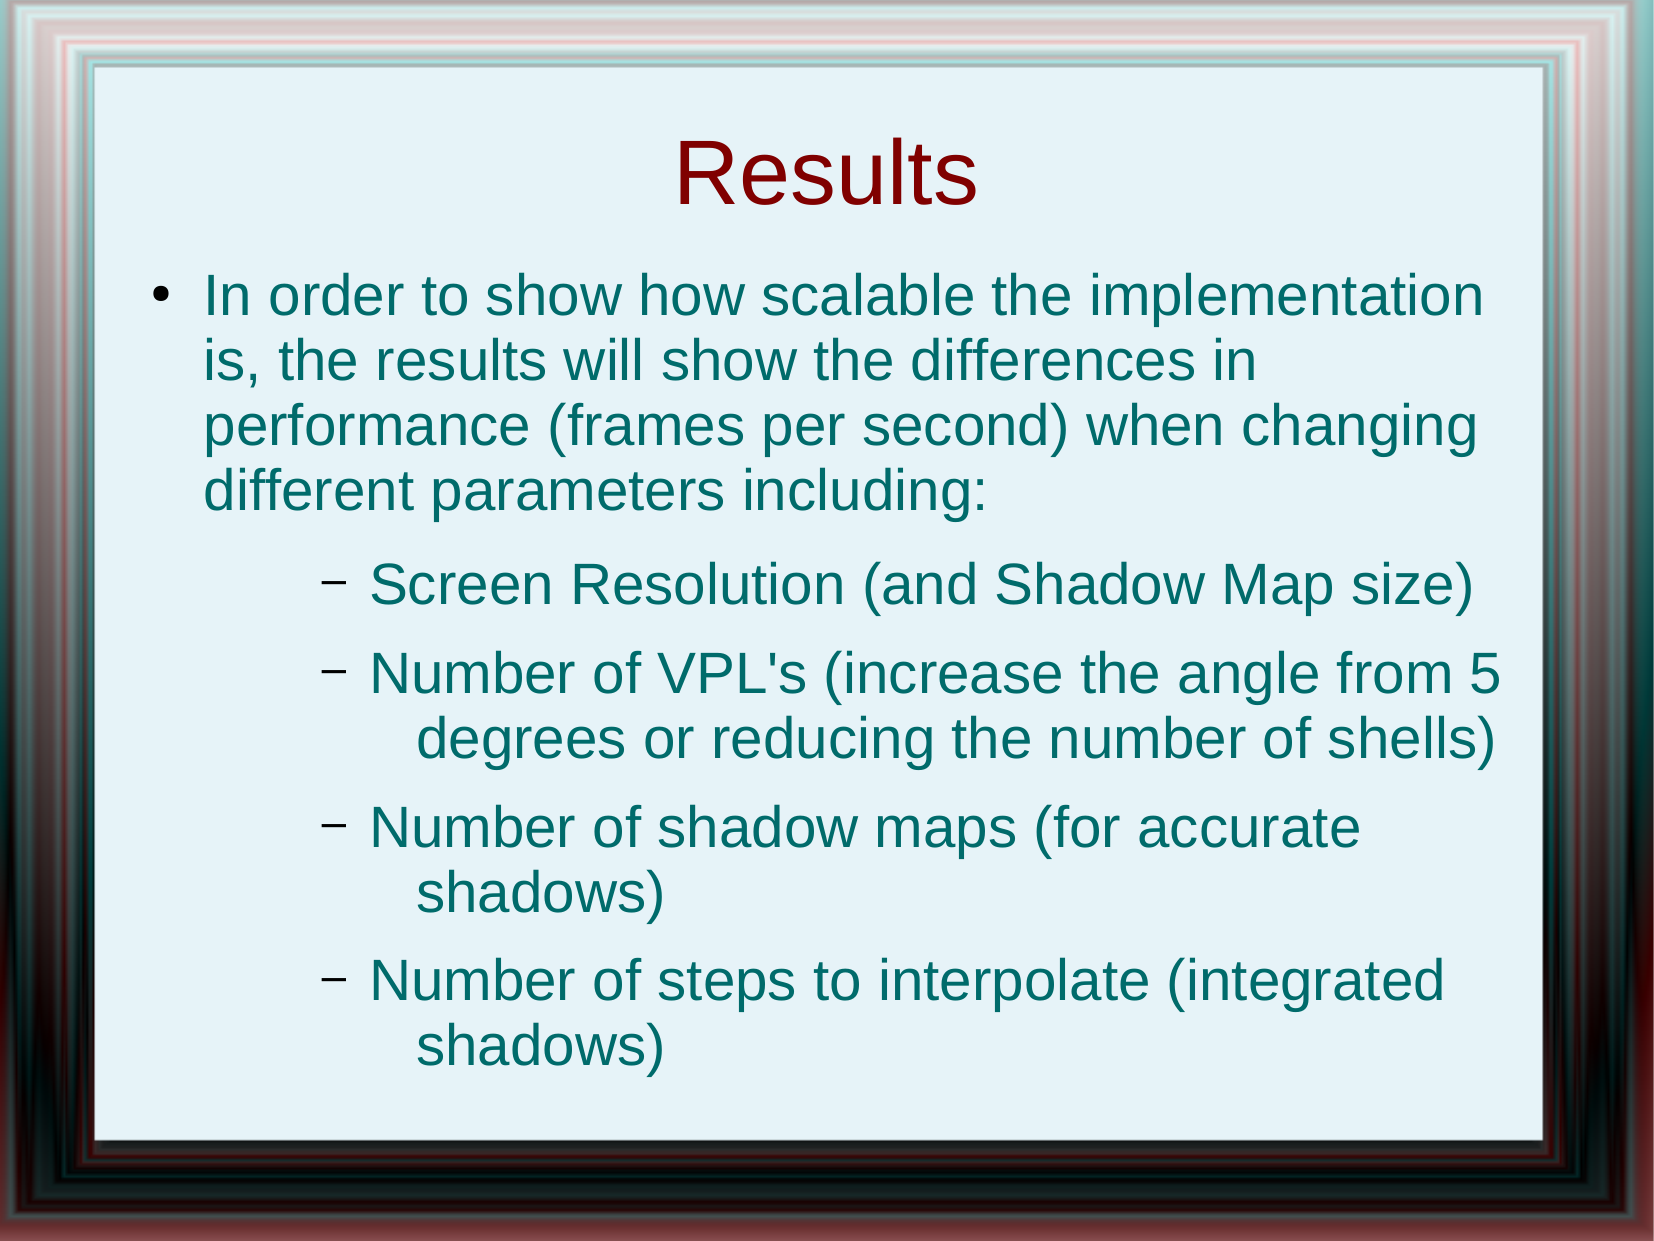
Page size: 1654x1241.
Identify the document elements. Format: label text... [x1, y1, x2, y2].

title Results [118, 95, 1536, 250]
list In order to show how scalable the implementation is, the results will show the differences in performance (frames per second) when changing different parameters including: Screen Resolution (and Shadow Map size) Number of VPL's (increase the angle from 5 degrees or reducing the number of shells) Number of shadow maps (for accurate shadows) Number of steps to interpolate (integrated shadows) [132, 262, 1521, 1076]
picture [0, 0, 1654, 1241]
